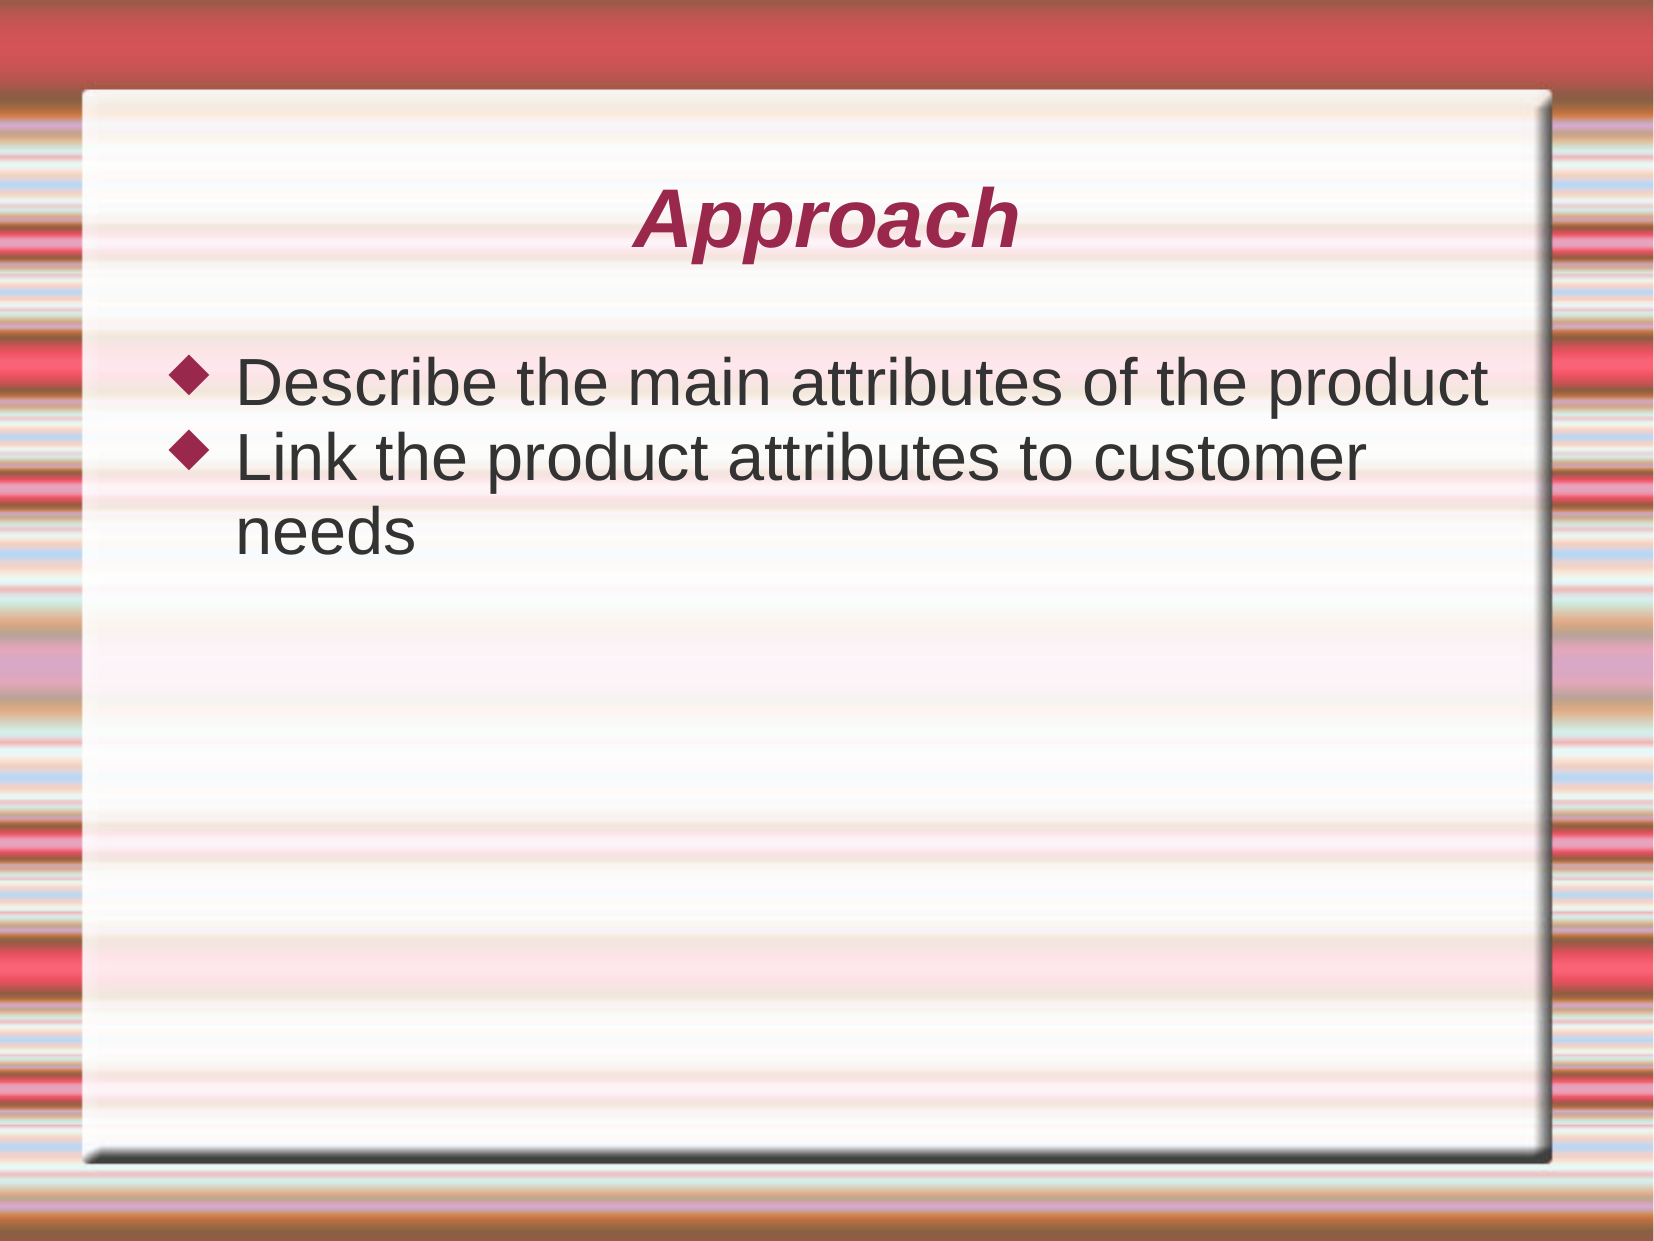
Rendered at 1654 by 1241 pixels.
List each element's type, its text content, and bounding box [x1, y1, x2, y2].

list Describe the main attributes of the product Link the product attributes to customer needs [152, 344, 1534, 1127]
picture [0, 0, 1654, 1241]
title Approach [121, 114, 1534, 322]
